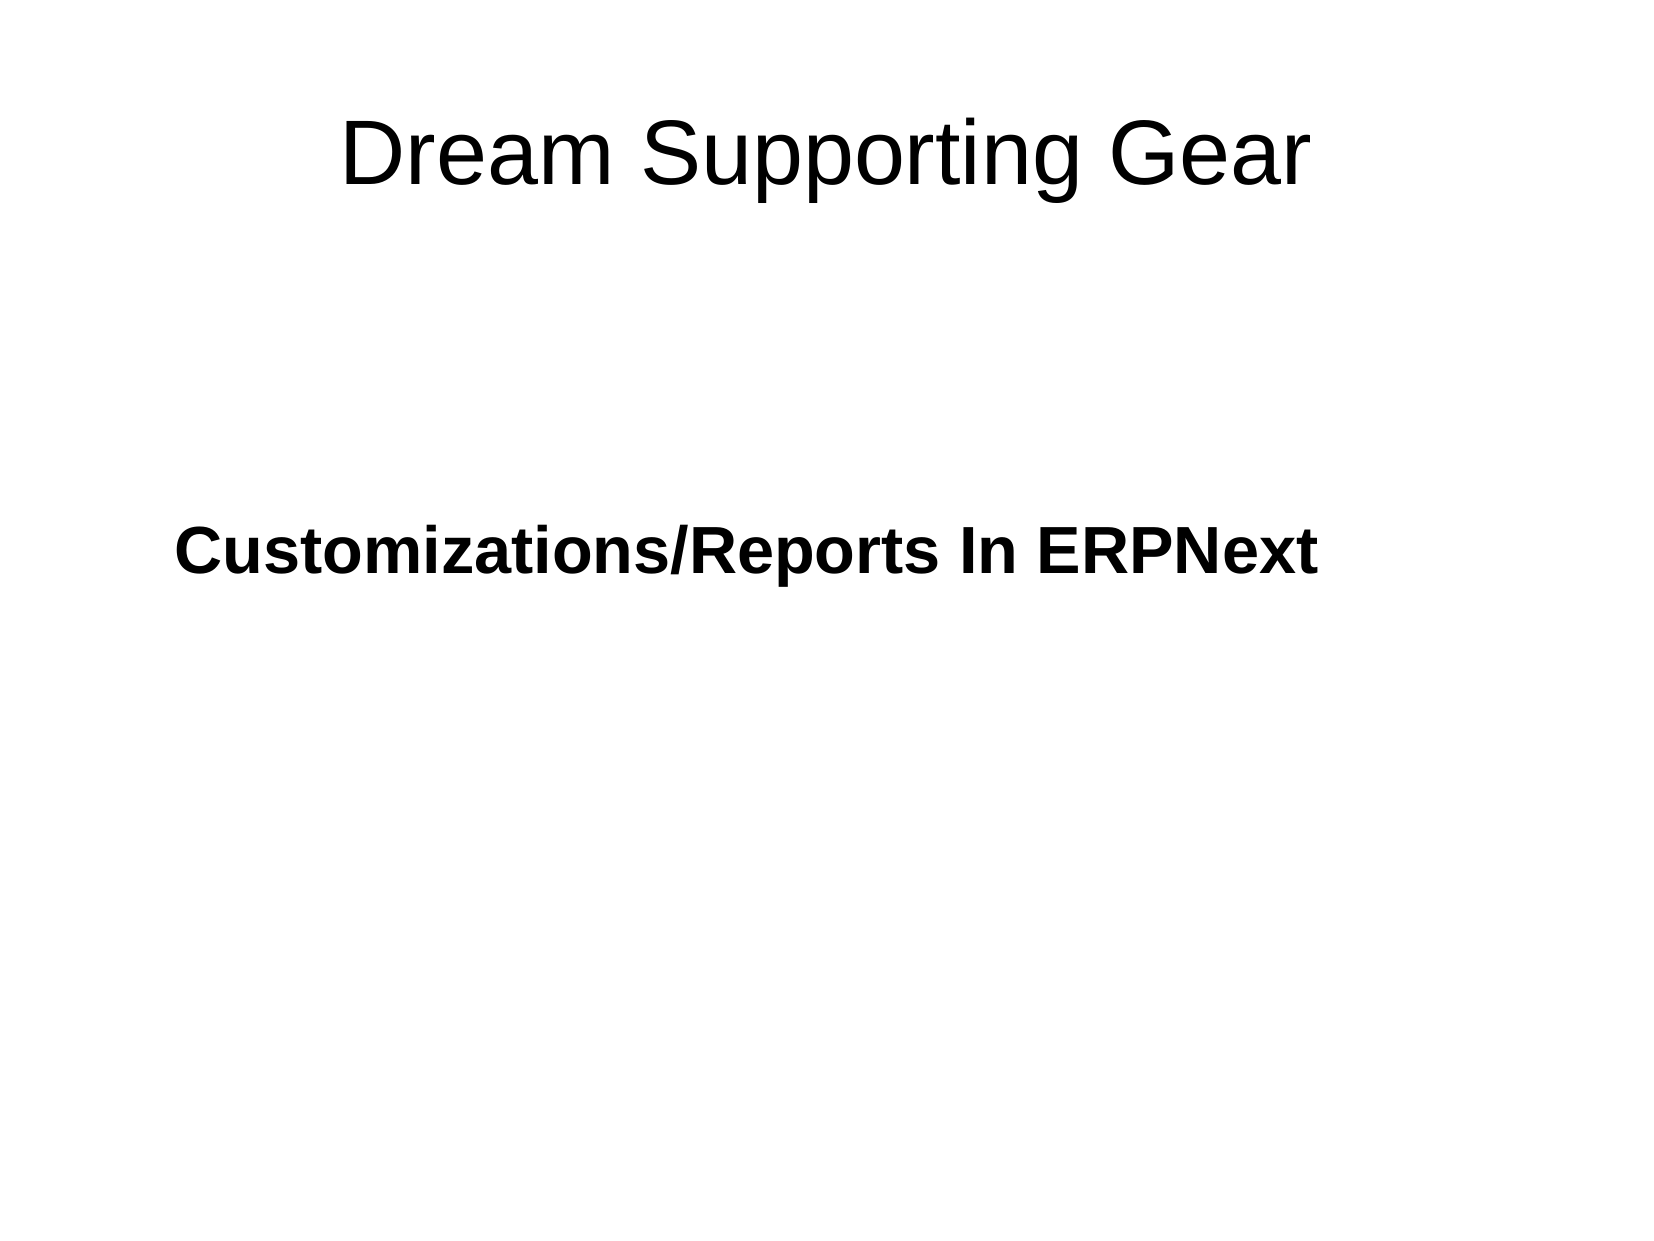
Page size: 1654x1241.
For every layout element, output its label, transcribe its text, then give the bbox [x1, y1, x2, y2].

title Dream Supporting Gear [82, 49, 1571, 257]
list Customizations/Reports In ERPNext [82, 290, 1571, 1010]
